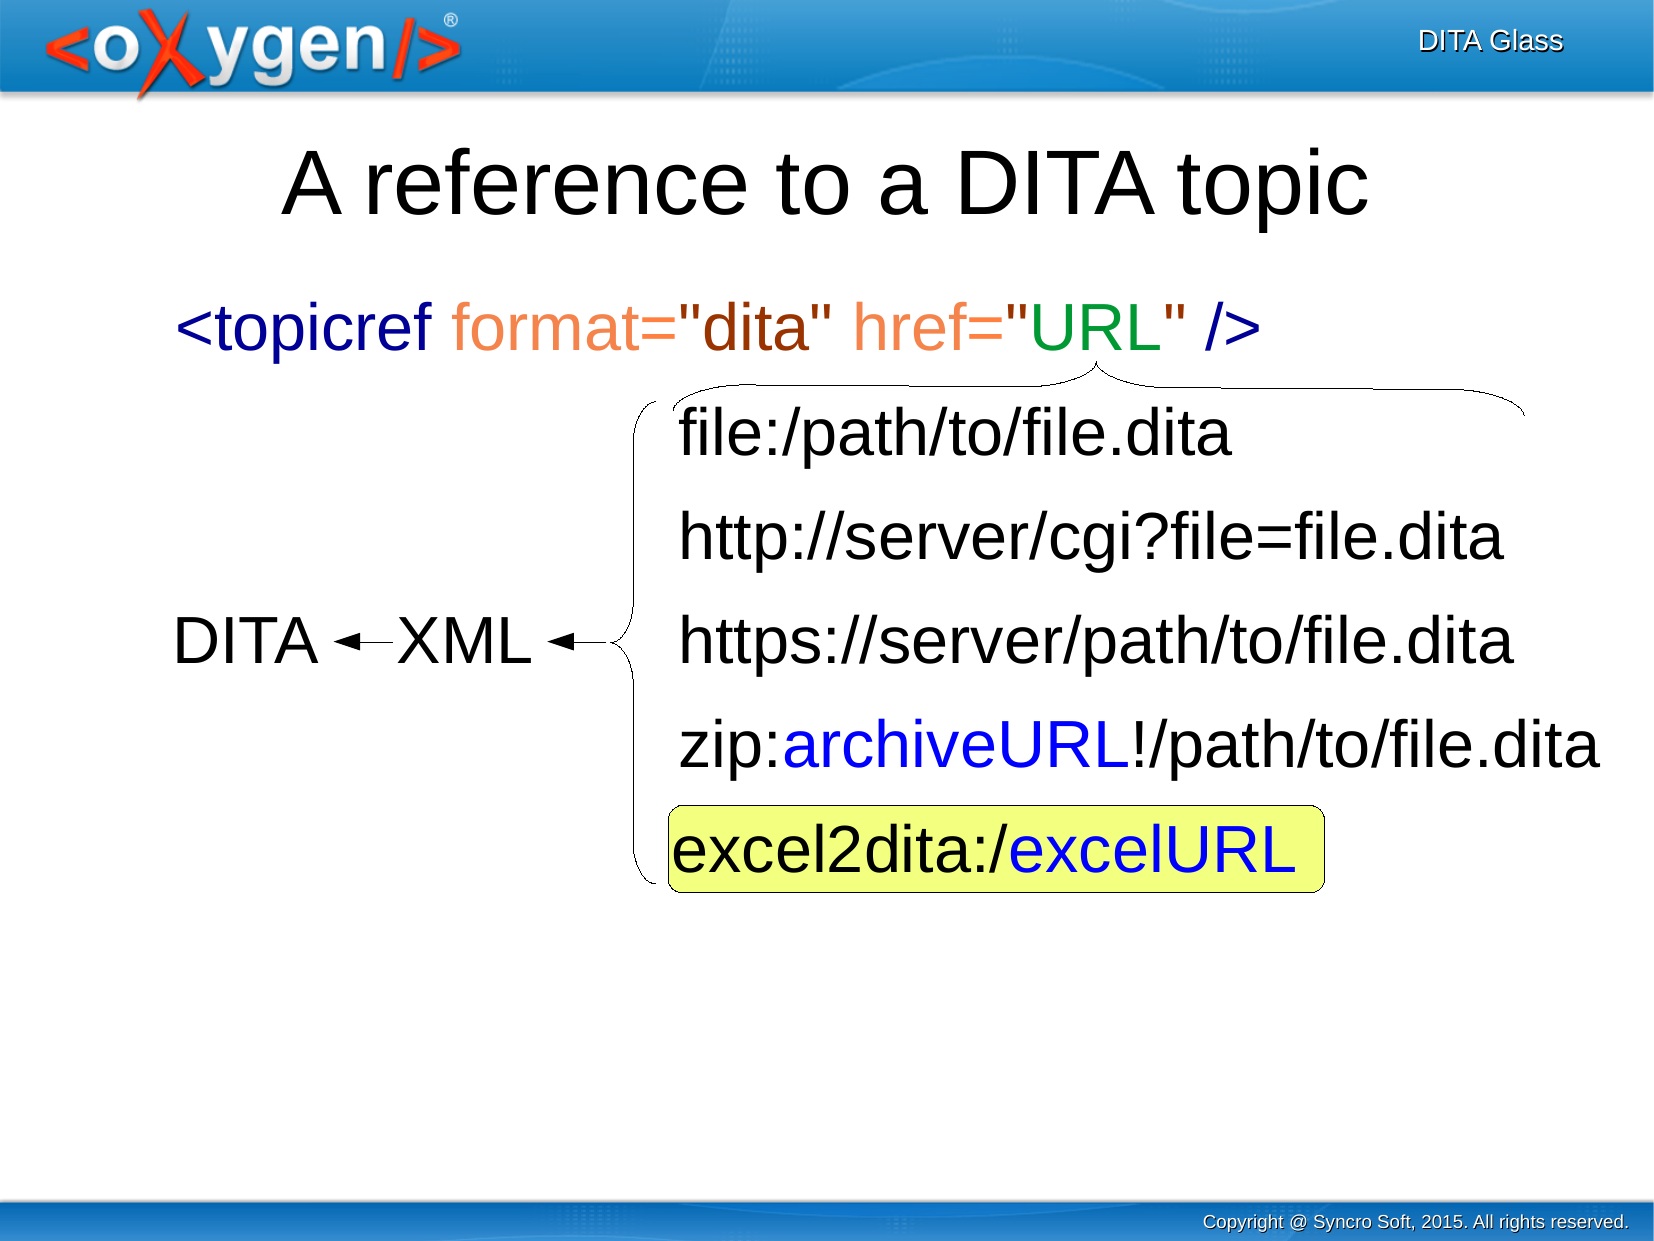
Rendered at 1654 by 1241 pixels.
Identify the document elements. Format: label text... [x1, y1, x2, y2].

title A reference to a DITA topic [82, 78, 1571, 287]
picture [0, 1195, 1654, 1241]
list <topicref format="dita" href="URL" /> file:/path/to/file.dita http://server/cgi?file=file.dita DITA XML https://server/path/to/file.dita zip:archiveURL!/path/to/file.dita excel2dita:/excelURL [82, 290, 1602, 1180]
picture [0, 0, 1654, 109]
